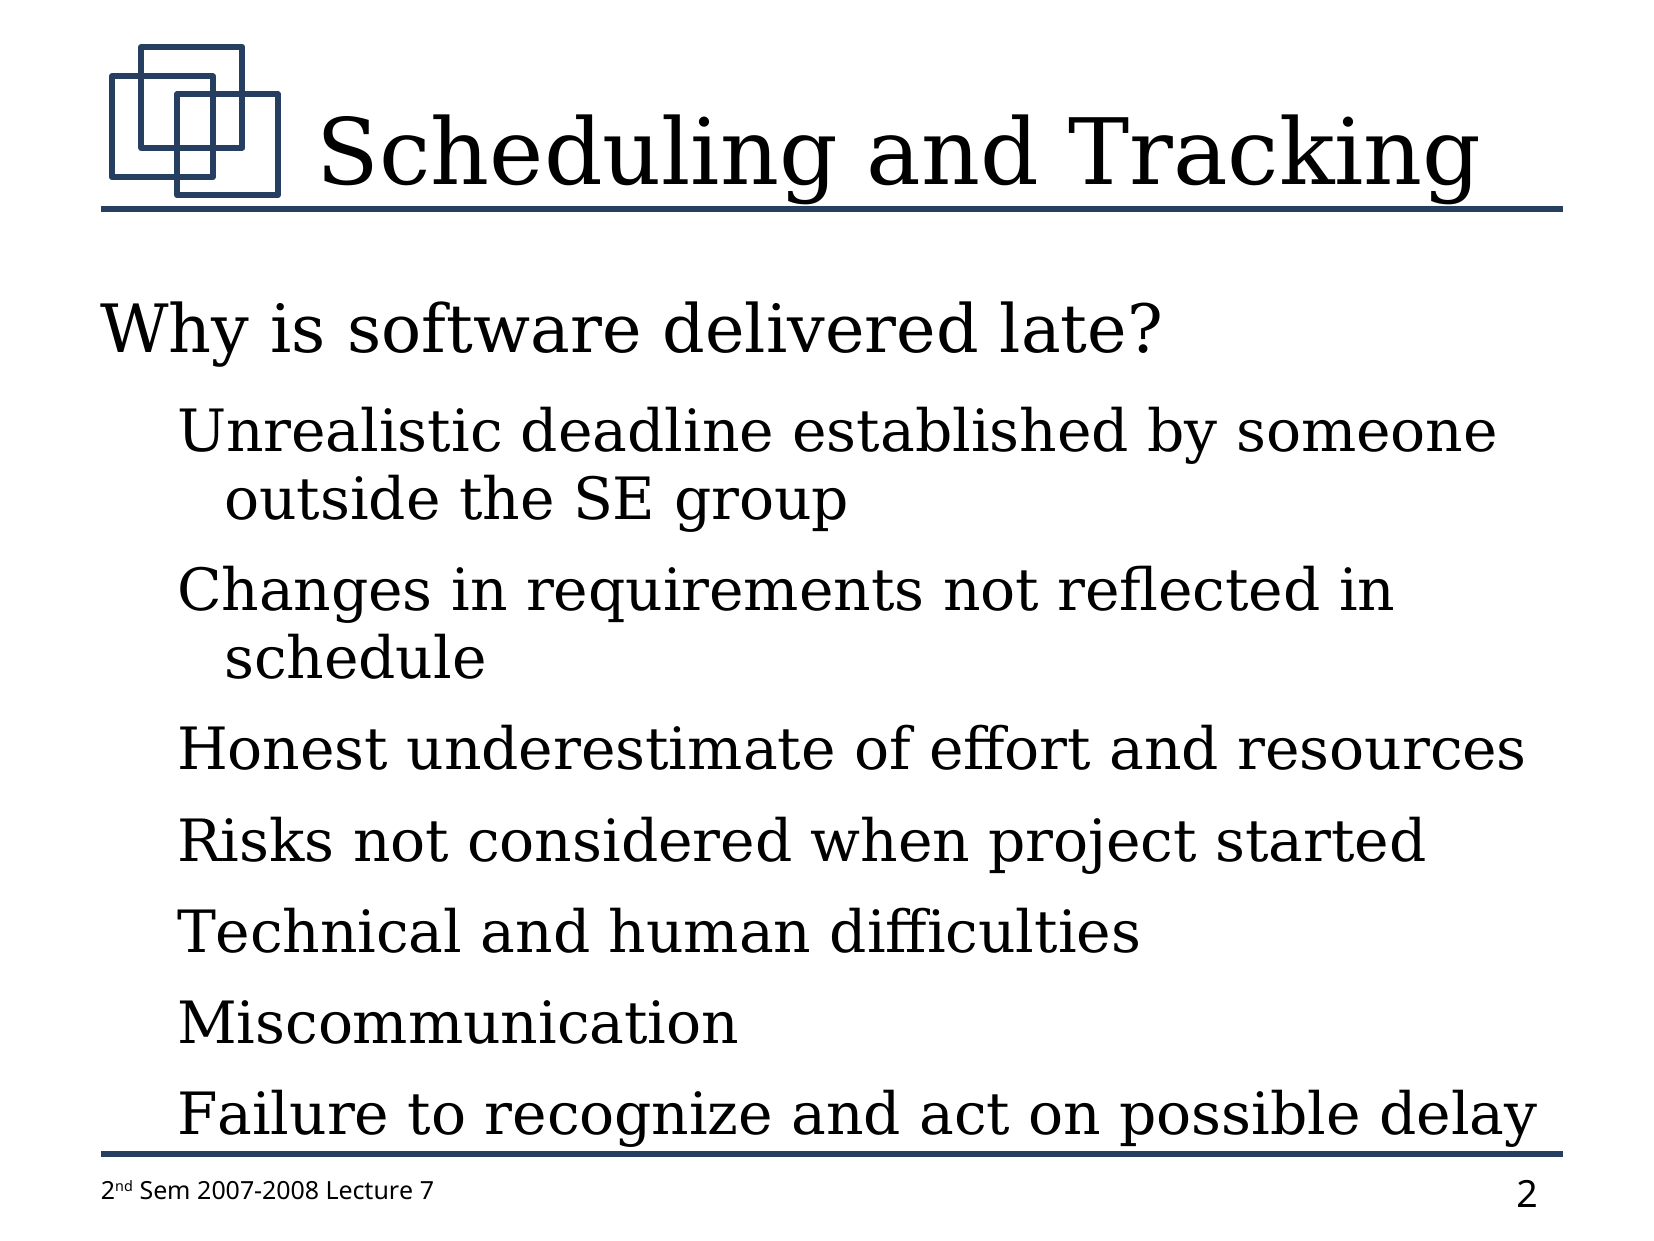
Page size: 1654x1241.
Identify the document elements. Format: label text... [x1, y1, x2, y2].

title Scheduling and Tracking [82, 49, 1571, 257]
list Why is software delivered late? Unrealistic deadline established by someone outside the SE group Changes in requirements not reflected in schedule Honest underestimate of effort and resources Risks not considered when project started Technical and human difficulties Miscommunication Failure to recognize and act on possible delay [82, 290, 1571, 1149]
